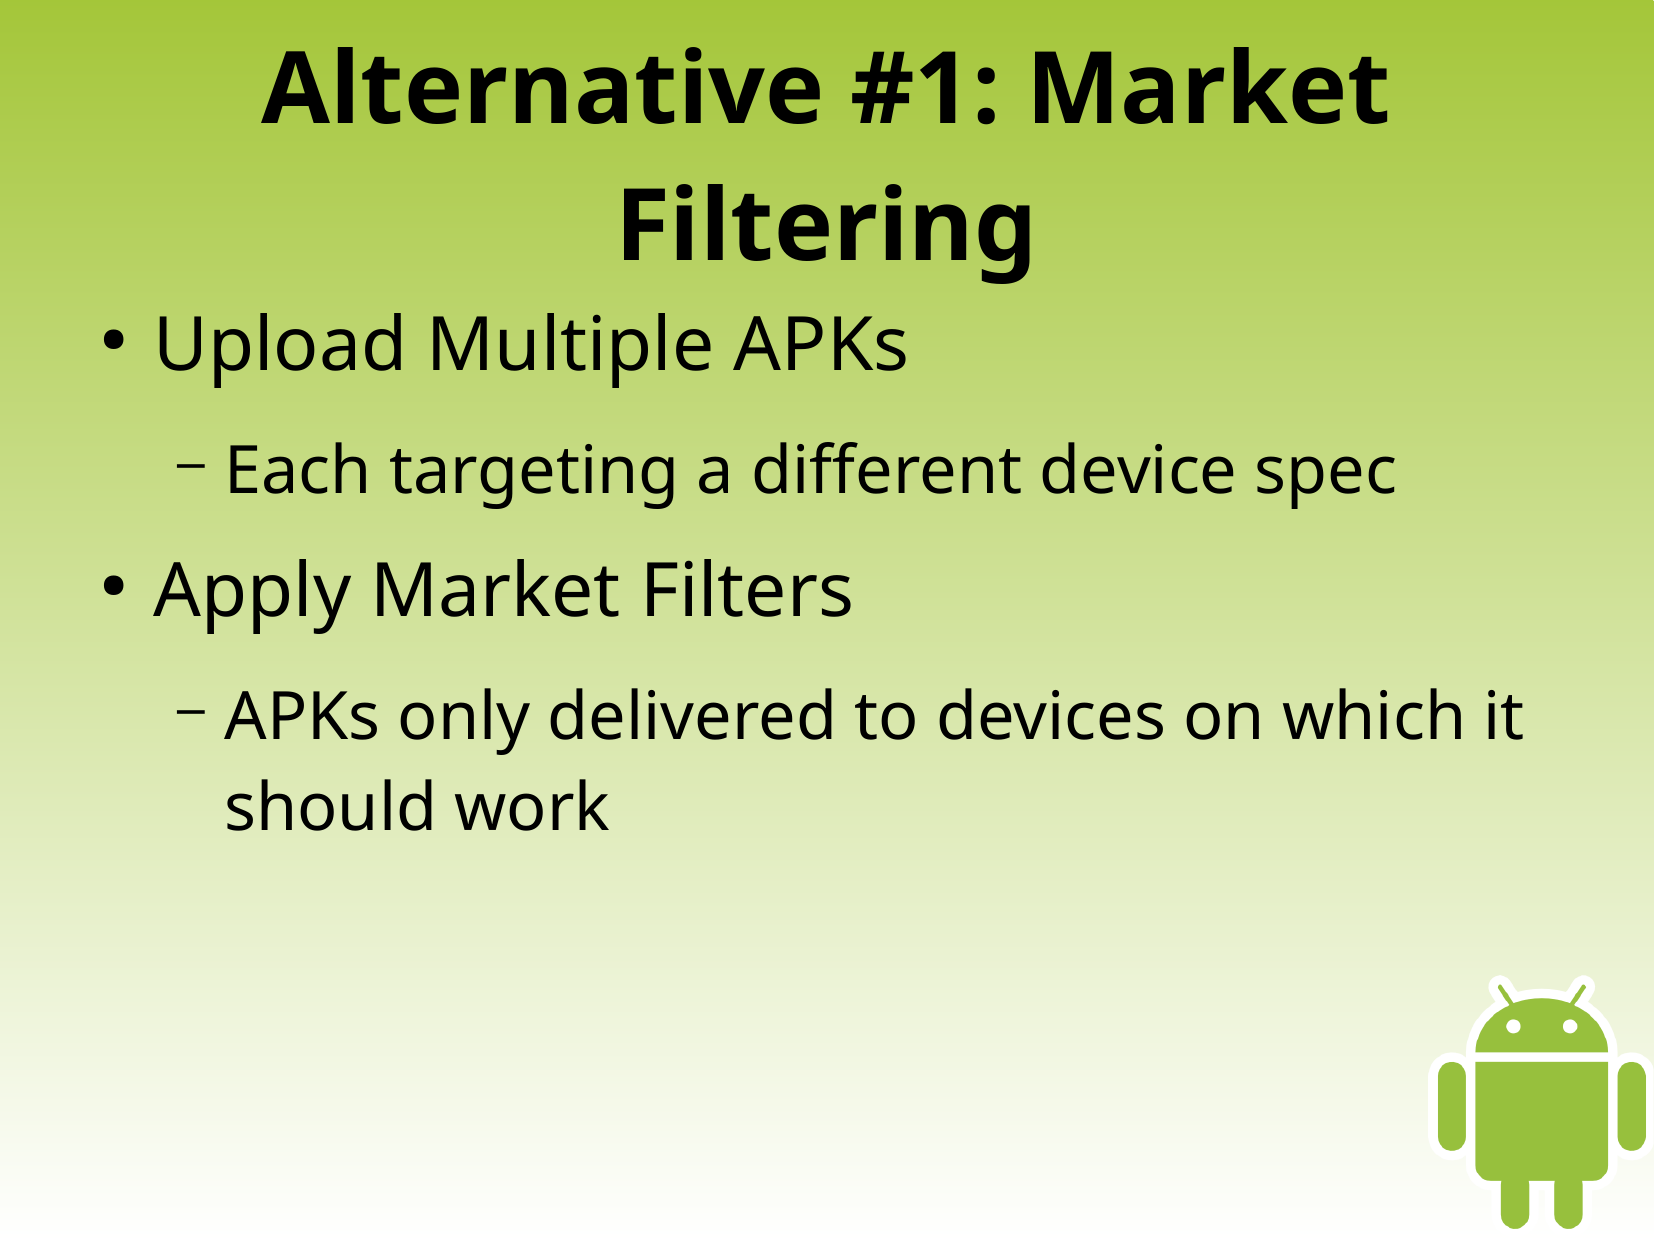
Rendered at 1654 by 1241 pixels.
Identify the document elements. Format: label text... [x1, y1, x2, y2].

title Alternative #1: Market Filtering [82, 56, 1571, 250]
list Upload Multiple APKs Each targeting a different device spec Apply Market Filters APKs only delivered to devices on which it should work [82, 290, 1571, 1094]
picture [1428, 975, 1654, 1238]
